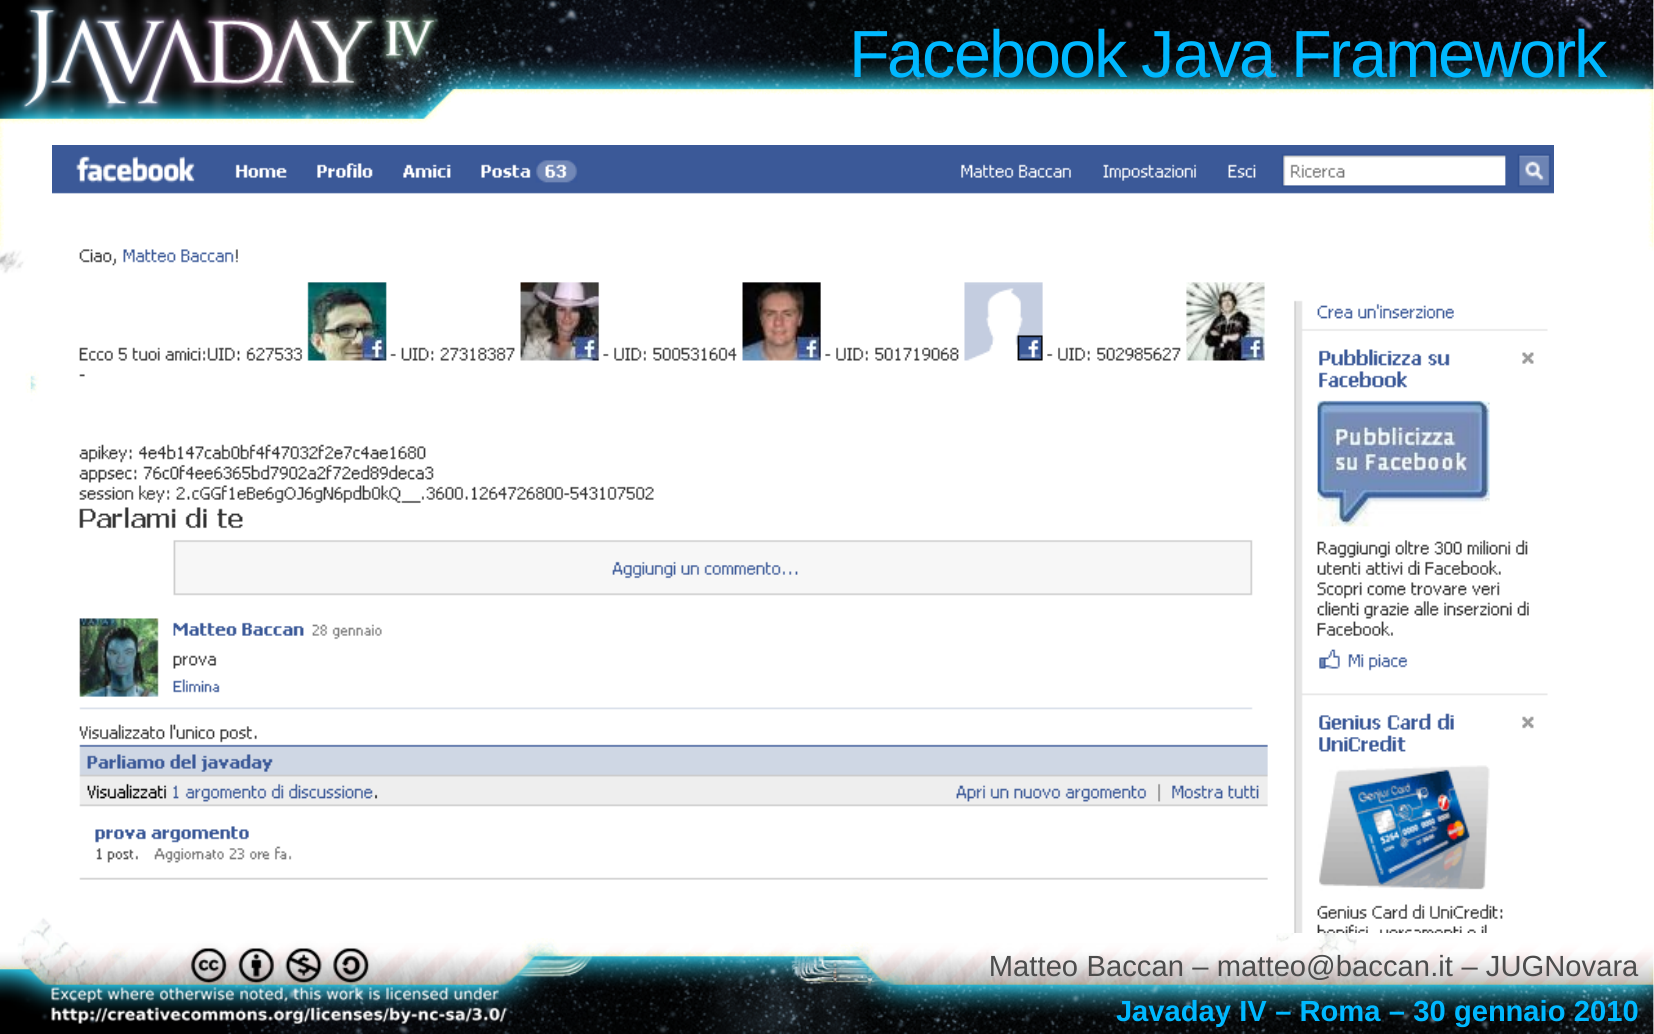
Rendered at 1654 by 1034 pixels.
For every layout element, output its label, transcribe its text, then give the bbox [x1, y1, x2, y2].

picture [0, 0, 1654, 1034]
title Facebook Java Framework [132, 5, 1609, 103]
